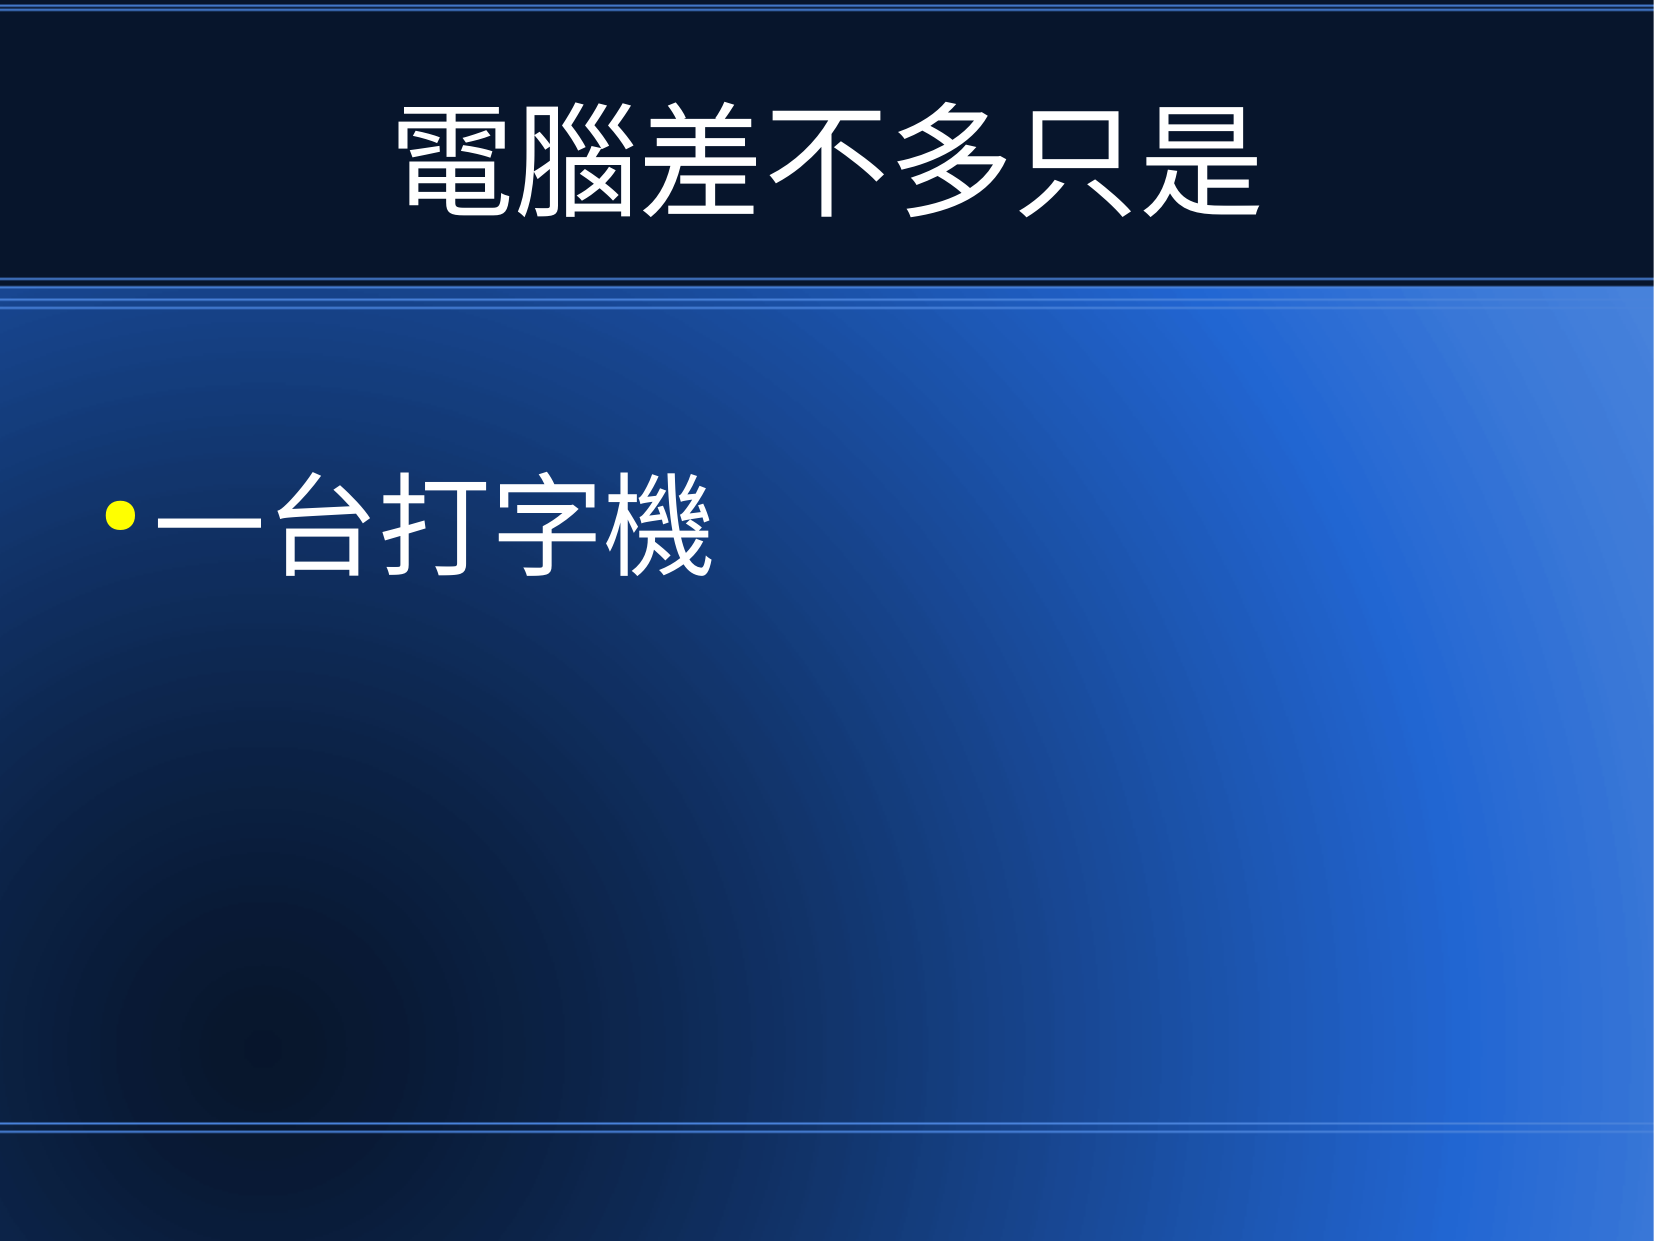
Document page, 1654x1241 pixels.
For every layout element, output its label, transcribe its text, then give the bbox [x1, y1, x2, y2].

list 一台打字機 [82, 355, 1571, 1241]
picture [0, 0, 1654, 1241]
title 電腦差不多只是 [82, 49, 1571, 257]
